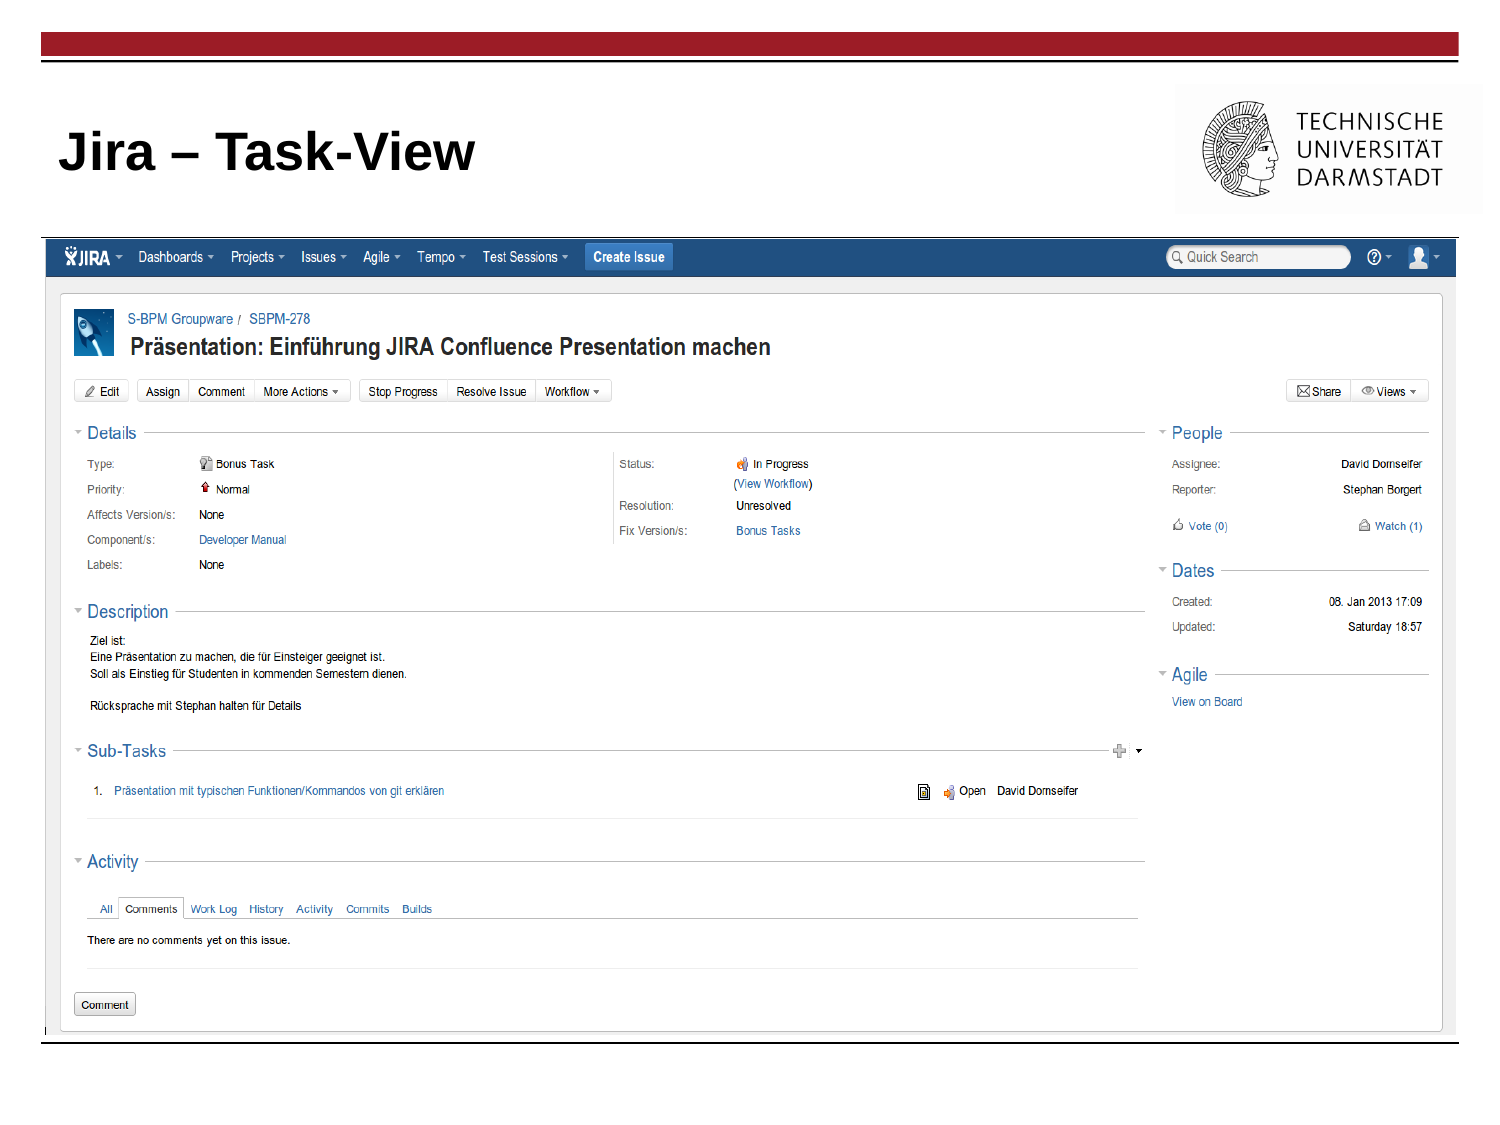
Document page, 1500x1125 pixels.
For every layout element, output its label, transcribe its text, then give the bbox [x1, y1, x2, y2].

picture [45, 239, 1456, 1036]
picture [1175, 84, 1483, 214]
text_box Jira – Task-View [58, 80, 1149, 218]
